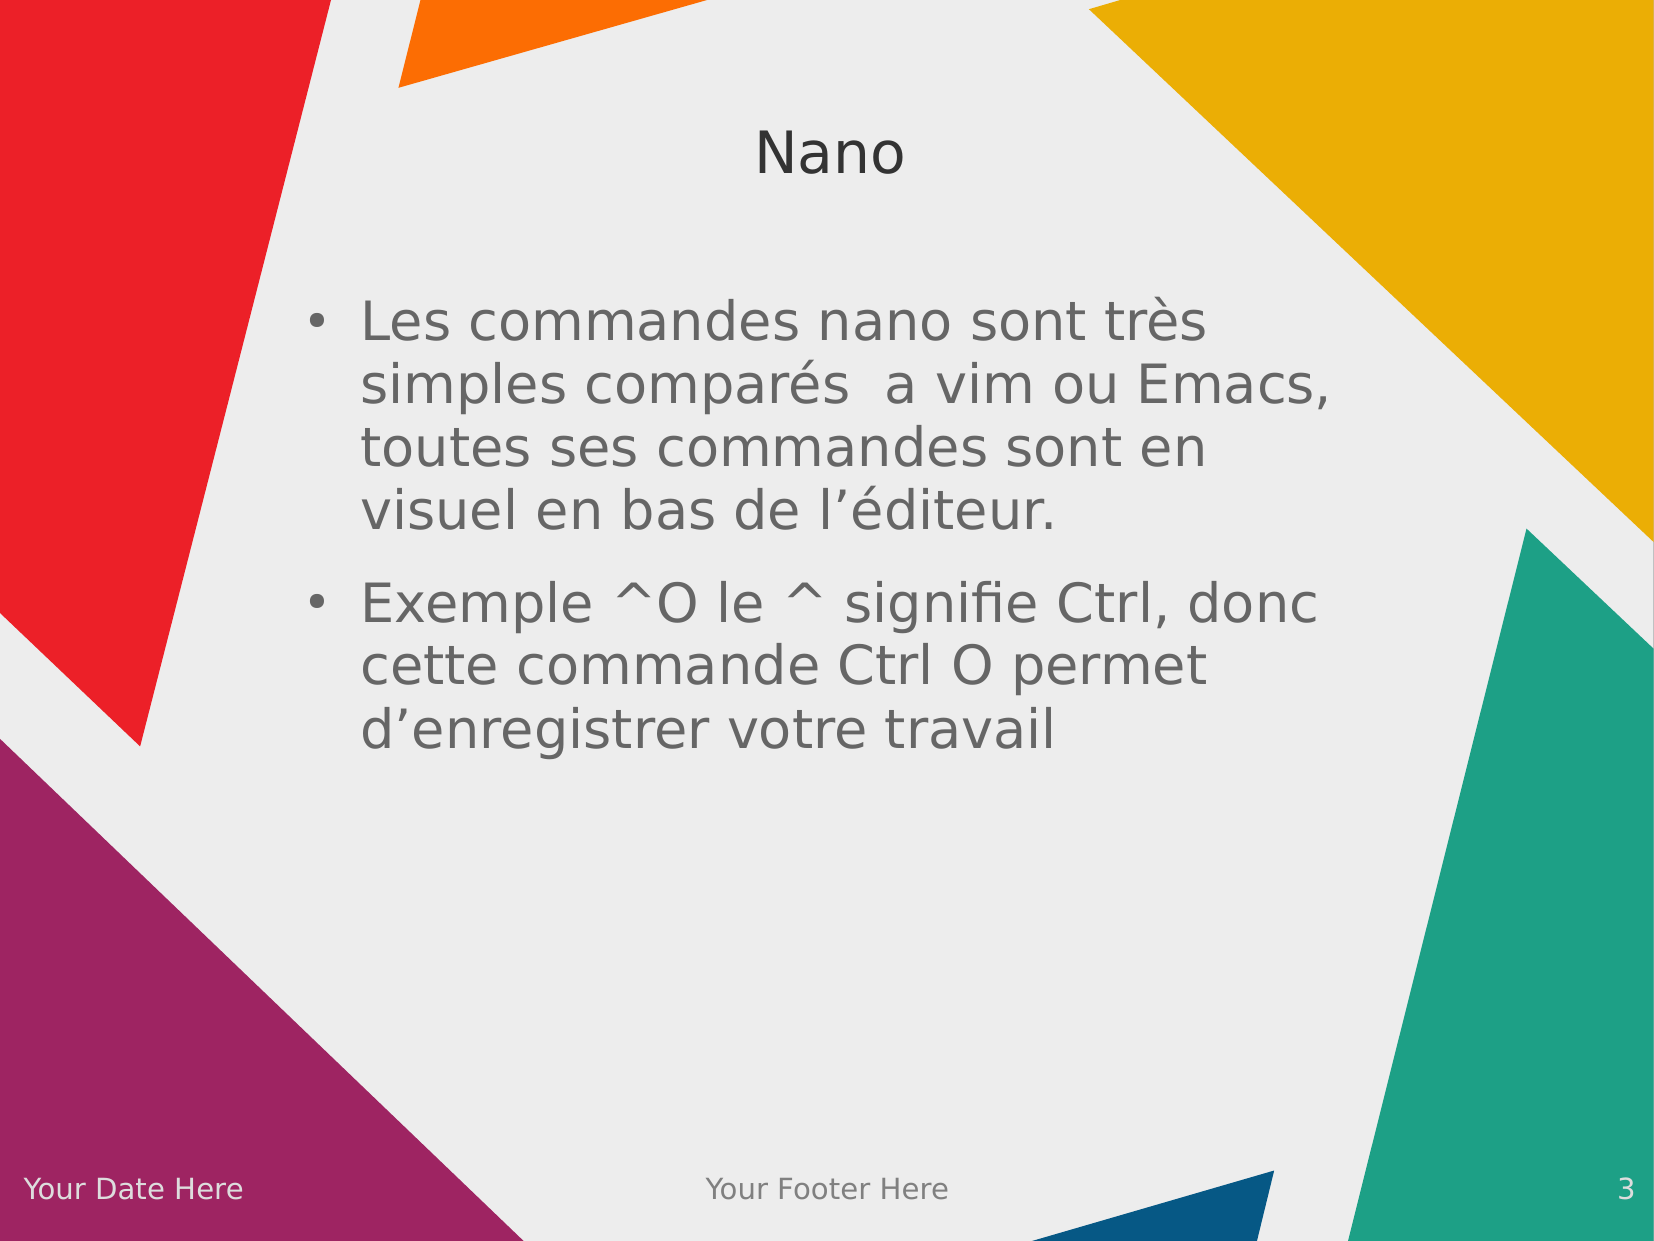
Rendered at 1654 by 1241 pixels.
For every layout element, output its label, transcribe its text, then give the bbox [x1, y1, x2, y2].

title Nano [289, 49, 1372, 257]
list Les commandes nano sont très simples comparés a vim ou Emacs, toutes ses commandes sont en visuel en bas de l’éditeur. Exemple ^O le ^ signifie Ctrl, donc cette commande Ctrl O permet d’enregistrer votre travail [289, 290, 1372, 1090]
